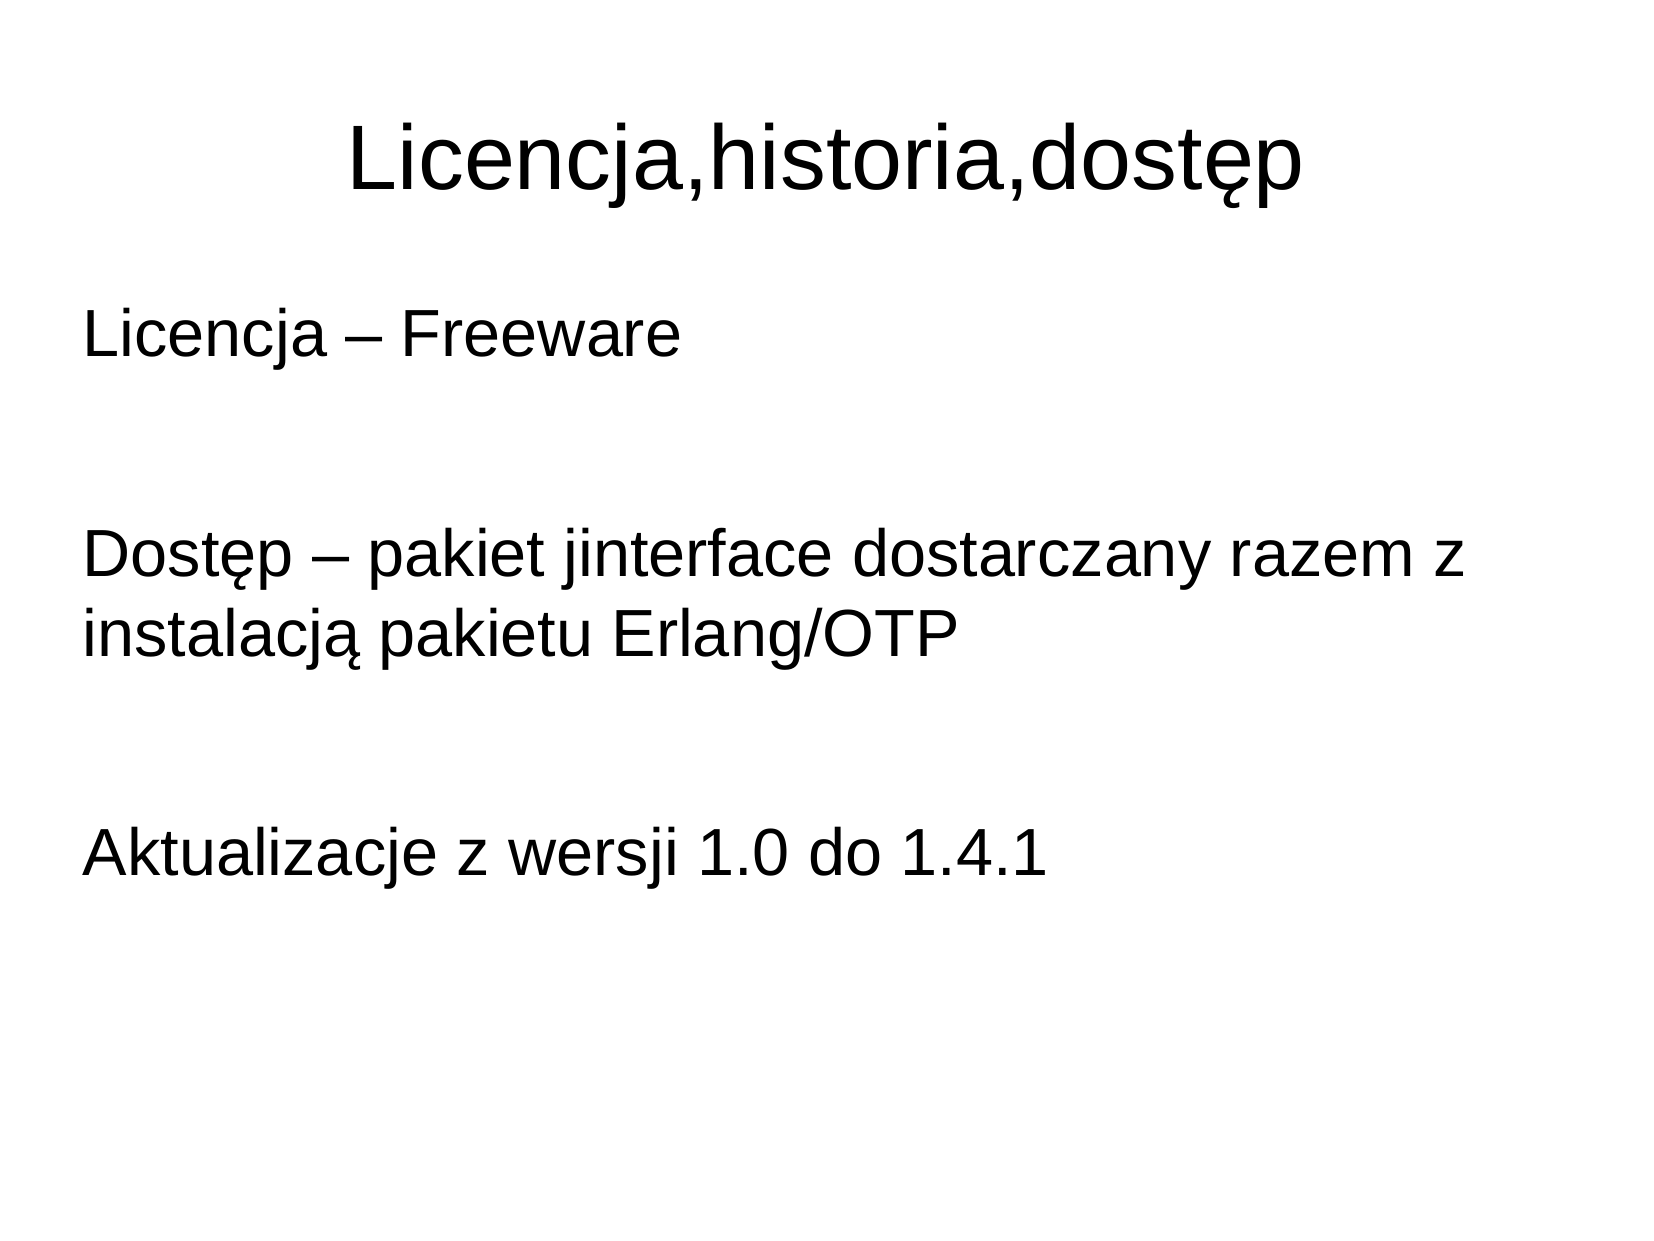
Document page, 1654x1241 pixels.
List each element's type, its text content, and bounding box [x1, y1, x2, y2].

title Licencja,historia,dostęp [82, 49, 1571, 257]
list Licencja – Freeware Dostęp – pakiet jinterface dostarczany razem z instalacją pakietu Erlang/OTP Aktualizacje z wersji 1.0 do 1.4.1 [82, 290, 1571, 1109]
